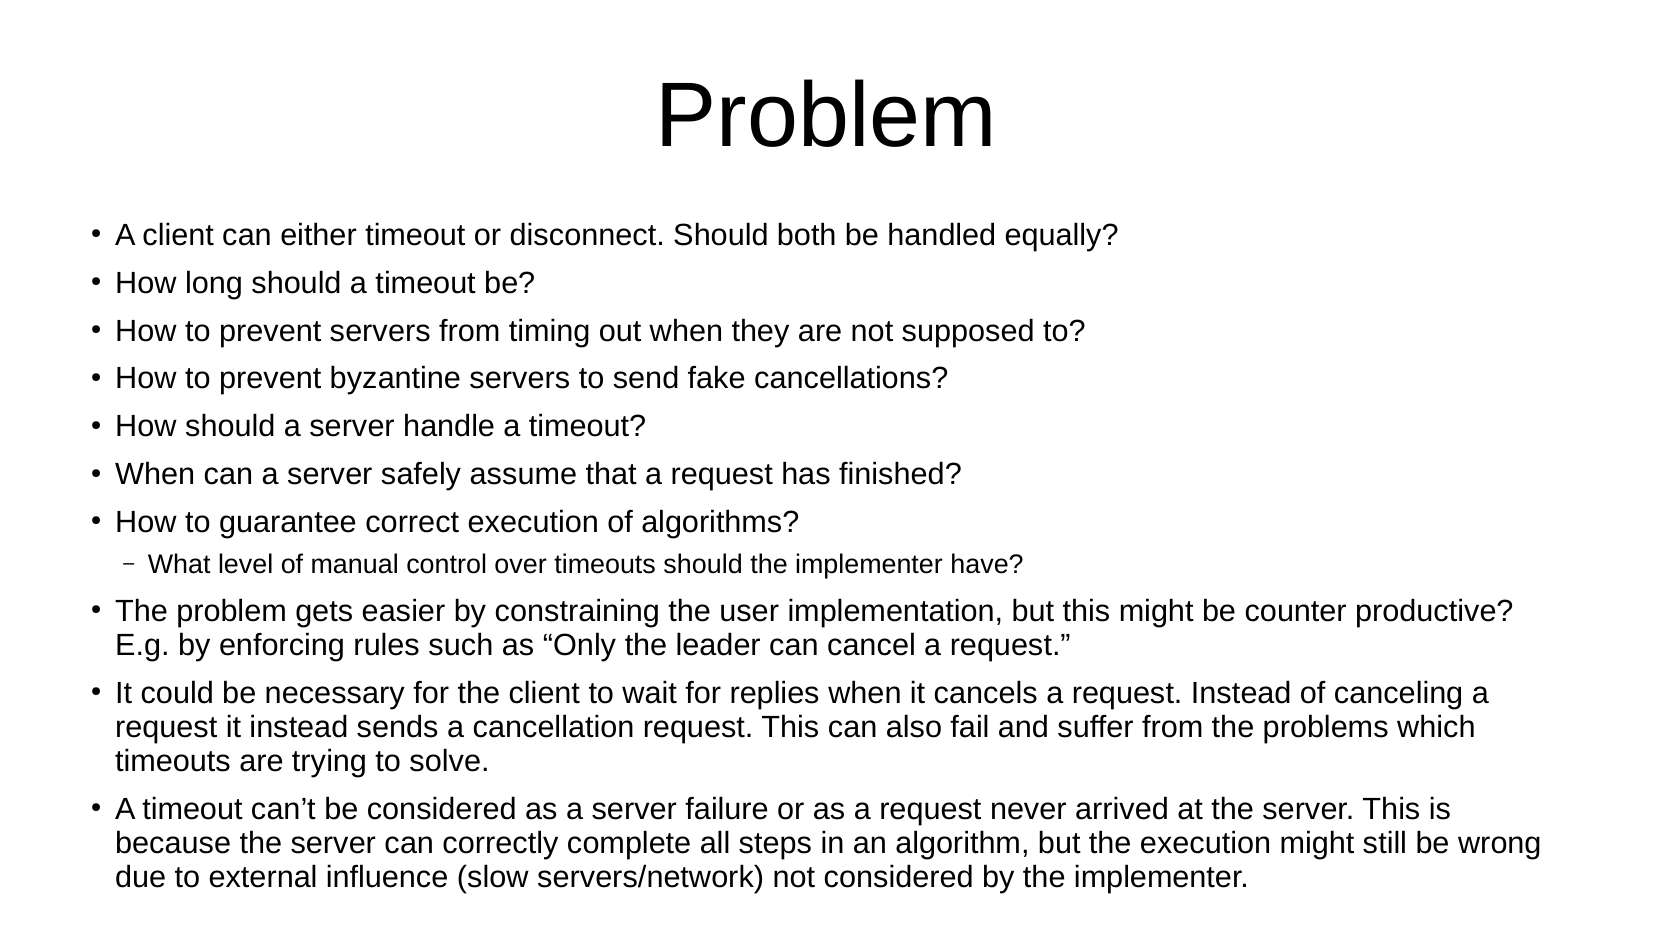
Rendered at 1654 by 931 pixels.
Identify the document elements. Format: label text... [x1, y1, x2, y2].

title Problem [82, 37, 1571, 193]
list A client can either timeout or disconnect. Should both be handled equally? How long should a timeout be? How to prevent servers from timing out when they are not supposed to? How to prevent byzantine servers to send fake cancellations? How should a server handle a timeout? When can a server safely assume that a request has finished? How to guarantee correct execution of algorithms? What level of manual control over timeouts should the implementer have? The problem gets easier by constraining the user implementation, but this might be counter productive? E.g. by enforcing rules such as “Only the leader can cancel a request.” It could be necessary for the client to wait for replies when it cancels a request. Instead of canceling a request it instead sends a cancellation request. This can also fail and suffer from the problems which timeouts are trying to solve. A timeout can’t be considered as a server failure or as a request never arrived at the server. This is because the server can correctly complete all steps in an algorithm, but the execution might still be wrong due to external influence (slow servers/network) not considered by the implementer. [82, 217, 1571, 901]
